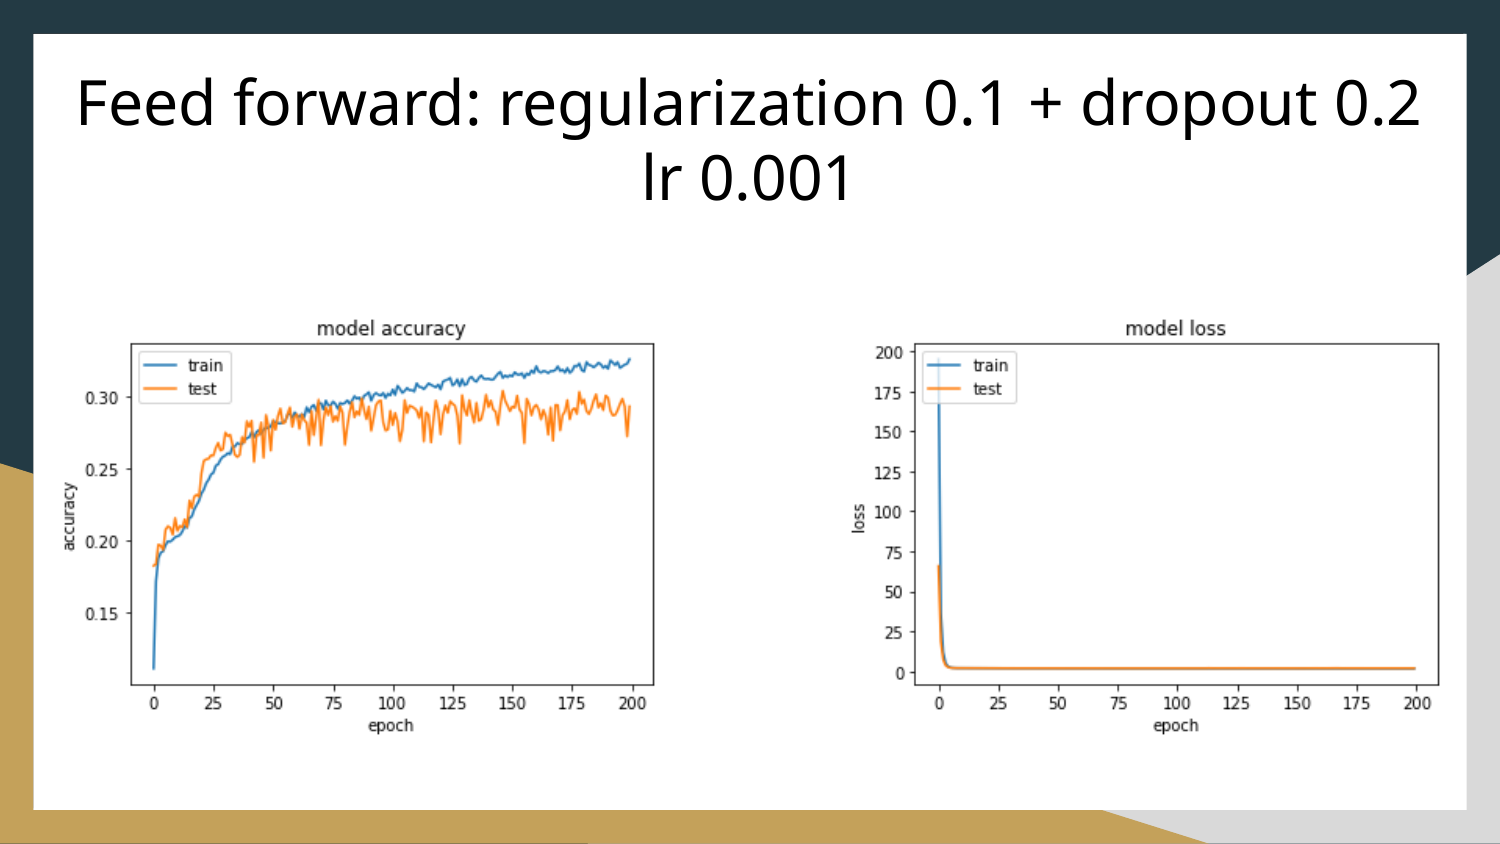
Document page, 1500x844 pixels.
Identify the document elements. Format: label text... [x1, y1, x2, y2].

title Feed forward: regularization 0.1 + dropout 0.2 lr 0.001 [51, 48, 1449, 283]
picture [841, 309, 1449, 744]
picture [51, 309, 664, 744]
